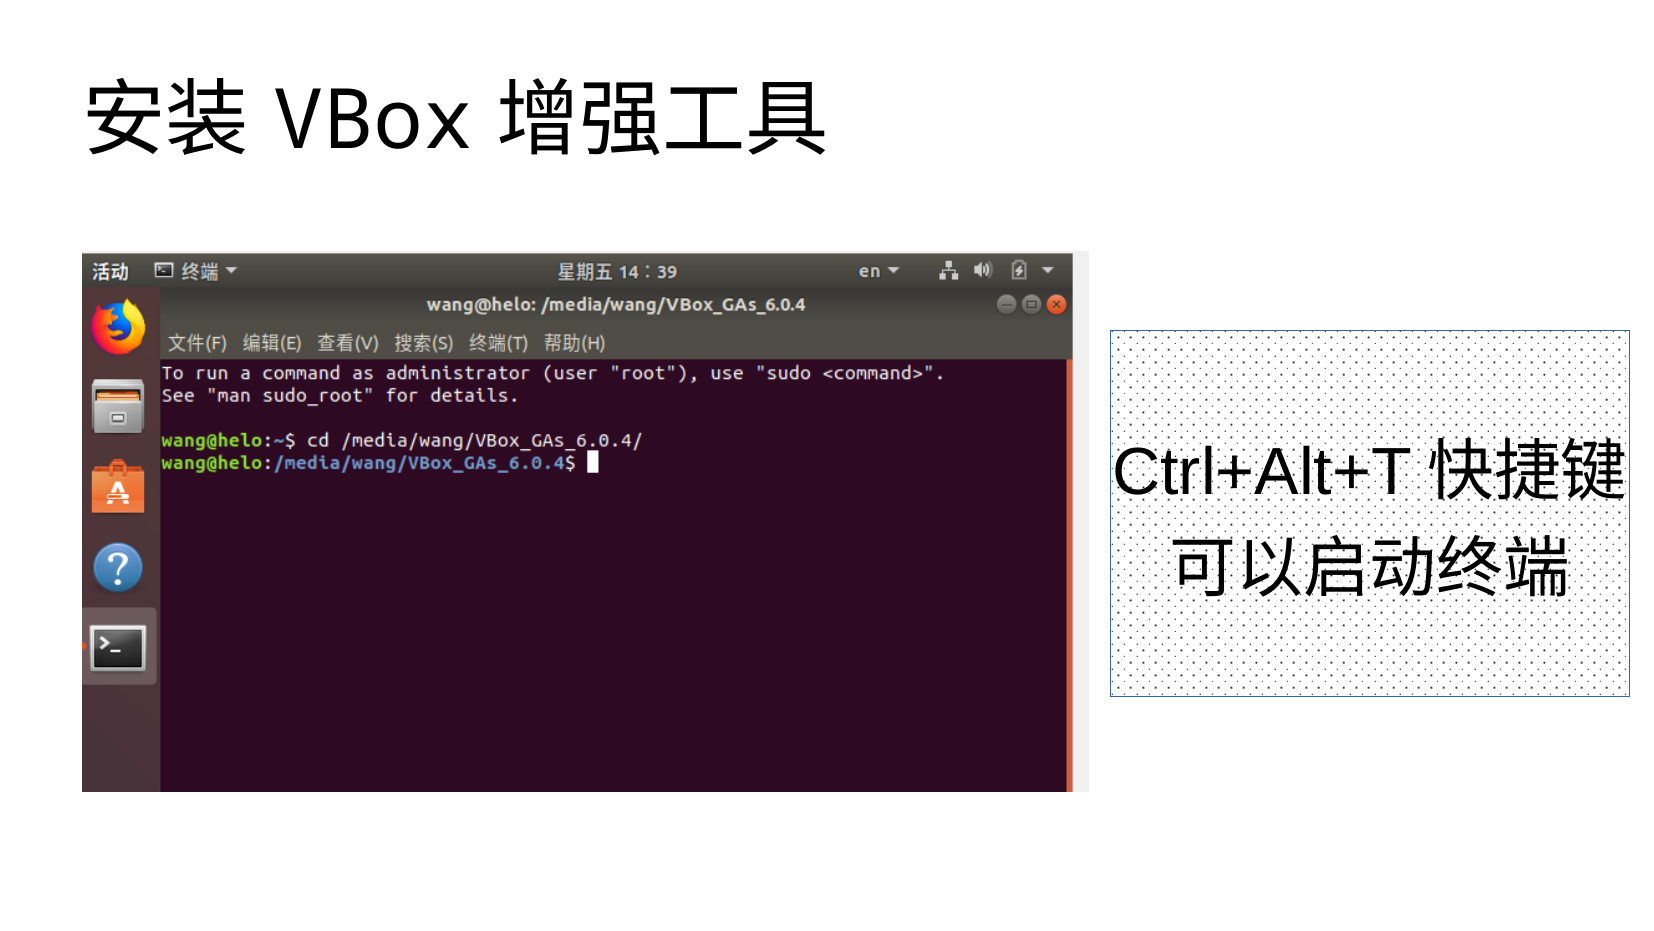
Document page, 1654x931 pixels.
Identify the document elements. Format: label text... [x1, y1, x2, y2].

picture [82, 251, 1089, 792]
title 安装VBox增强工具 [82, 37, 1571, 189]
text_box Ctrl+Alt+T快捷键 可以启动终端 [1110, 330, 1630, 697]
